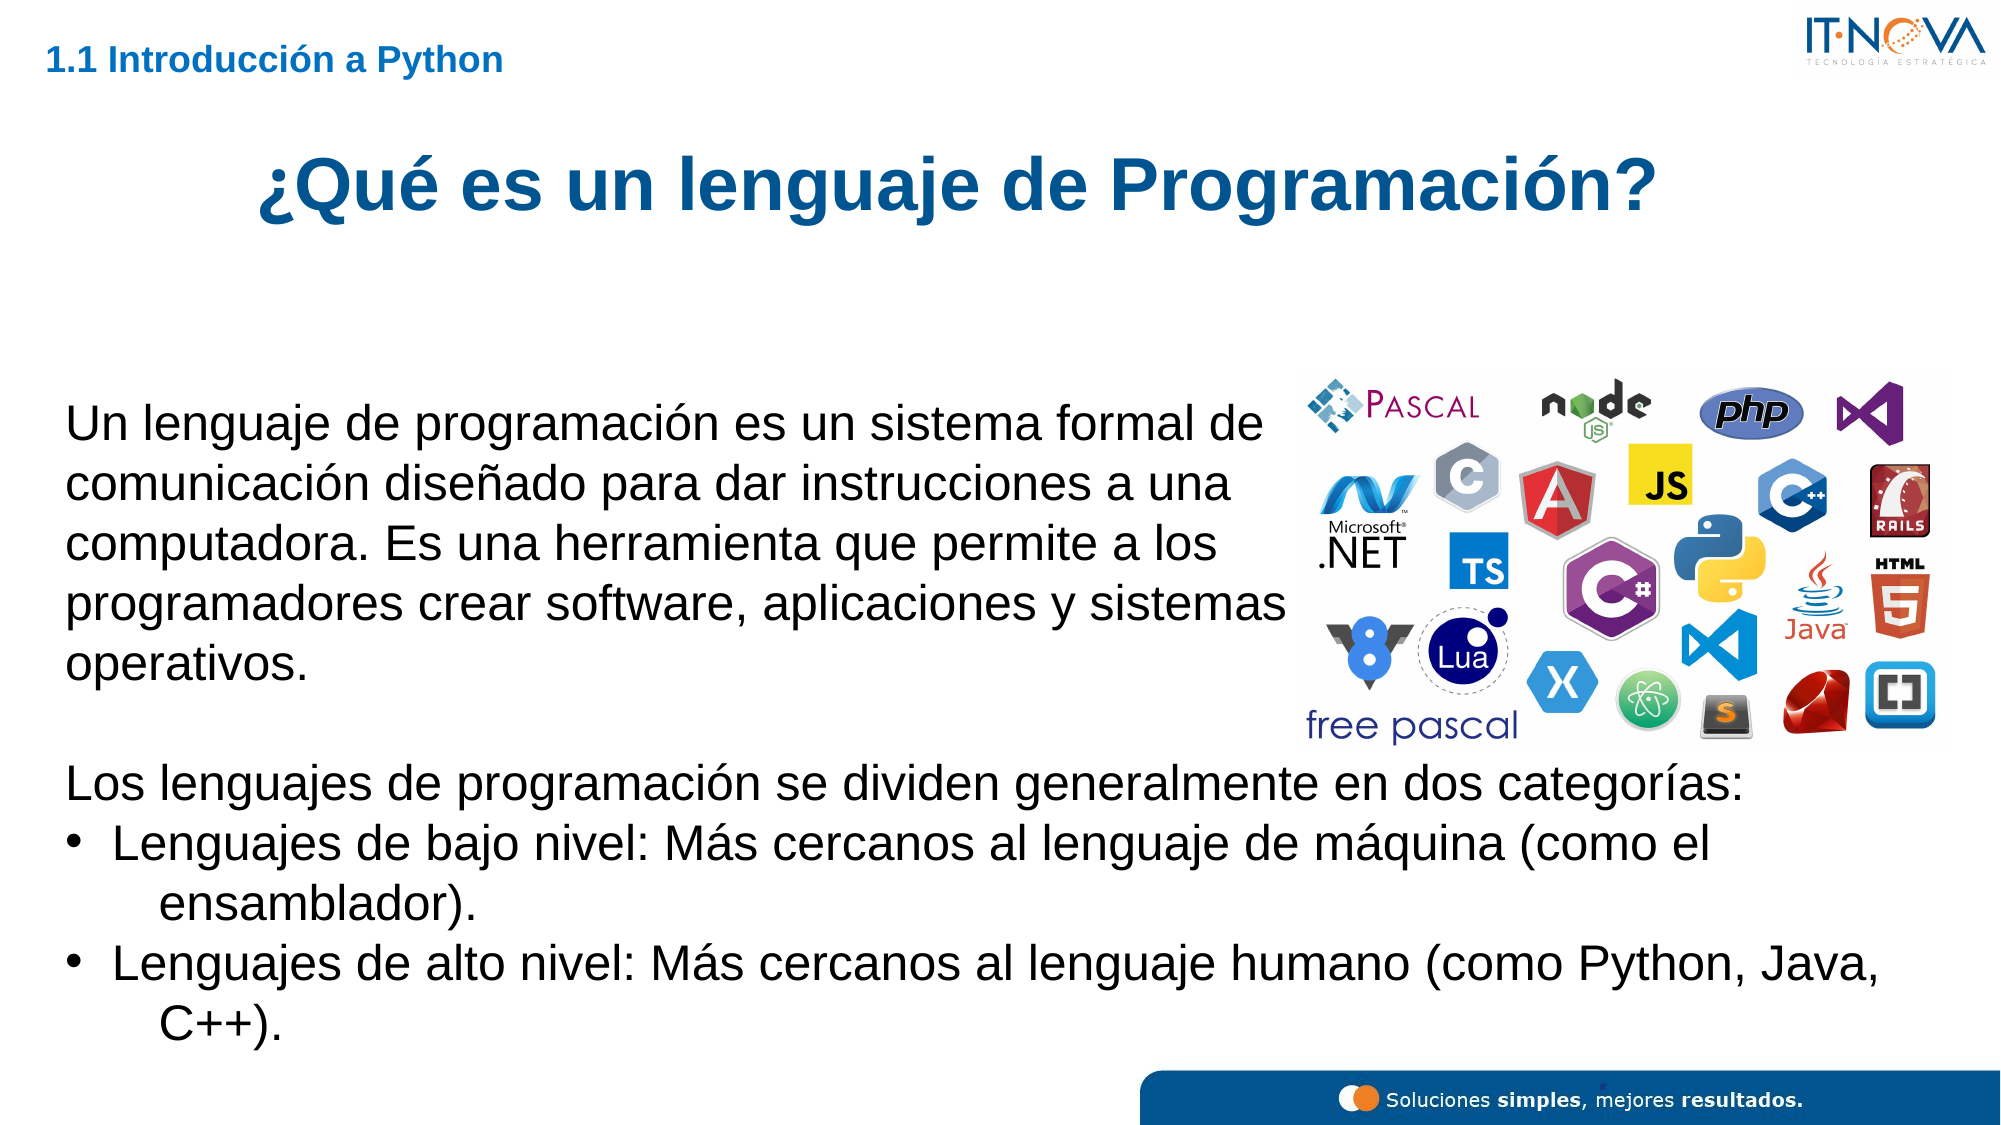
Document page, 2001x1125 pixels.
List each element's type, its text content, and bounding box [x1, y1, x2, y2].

text_box ¿Qué es un lenguaje de Programación? [243, 128, 1713, 235]
picture [1298, 373, 1950, 750]
text_box Un lenguaje de programación es un sistema formal de comunicación diseñado para dar instrucciones a una computadora. Es una herramienta que permite a los programadores crear software, aplicaciones y sistemas operativos. Los lenguajes de programación se dividen generalmente en dos categorías: Lenguajes de bajo nivel: Más cercanos al lenguaje de máquina (como el ensamblador). Lenguajes de alto nivel: Más cercanos al lenguaje humano (como Python, Java, C++). [49, 382, 1946, 1125]
text_box 1.1 Introducción a Python [30, 27, 548, 89]
